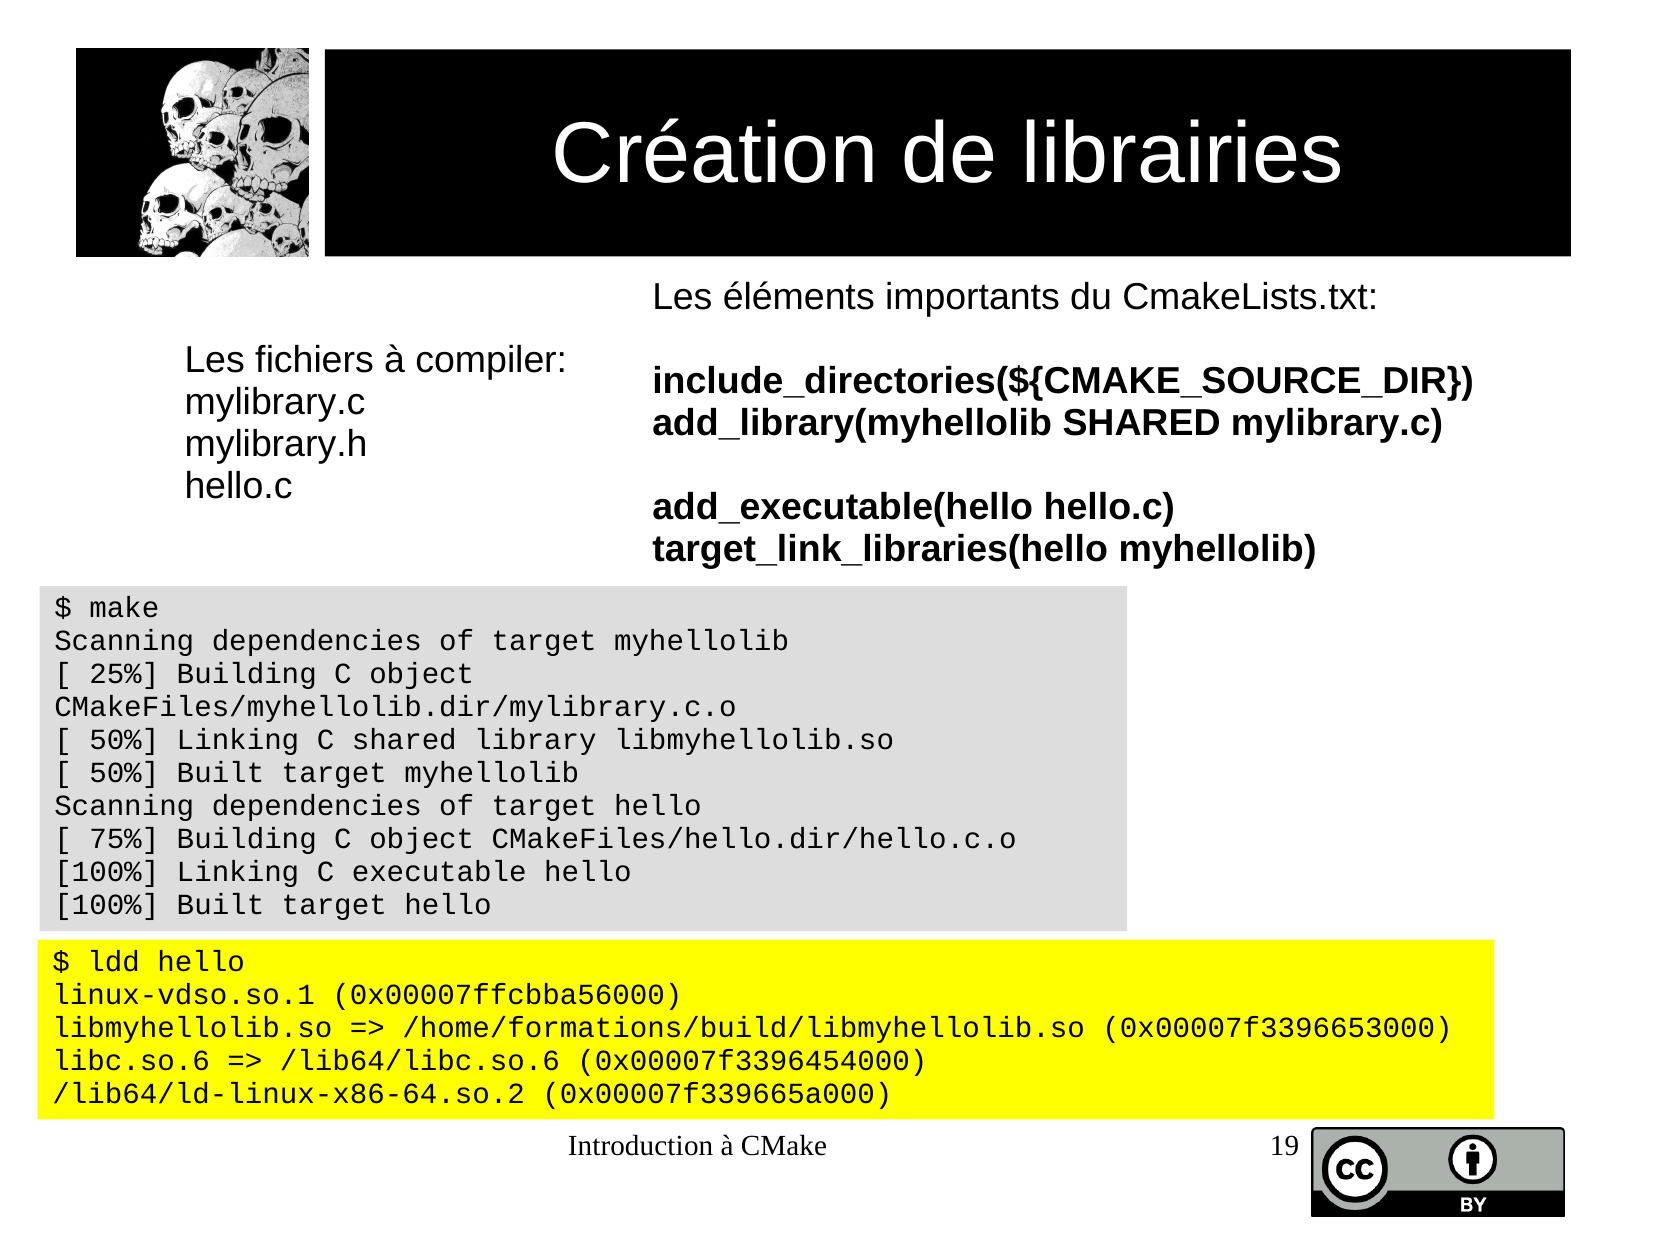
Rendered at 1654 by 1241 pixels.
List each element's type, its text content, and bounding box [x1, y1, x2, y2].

title Création de librairies [324, 49, 1571, 257]
text_box Les éléments importants du CmakeLists.txt: include_directories(${CMAKE_SOURCE_DIR}) add_library(myhellolib SHARED mylibrary.c) add_executable(hello hello.c) target_link_libraries(hello myhellolib) [637, 268, 1564, 583]
text_box $ ldd hello linux-vdso.so.1 (0x00007ffcbba56000) libmyhellolib.so => /home/formations/build/libmyhellolib.so (0x00007f3396653000) libc.so.6 => /lib64/libc.so.6 (0x00007f3396454000) /lib64/ld-linux-x86-64.so.2 (0x00007f339665a000) [37, 939, 1495, 1120]
text_box Les fichiers à compiler: mylibrary.c mylibrary.h hello.c [169, 331, 583, 515]
picture [1311, 1127, 1565, 1217]
text_box $ make Scanning dependencies of target myhellolib [ 25%] Building C object CMakeFiles/myhellolib.dir/mylibrary.c.o [ 50%] Linking C shared library libmyhellolib.so [ 50%] Built target myhellolib Scanning dependencies of target hello [ 75%] Building C object CMakeFiles/hello.dir/hello.c.o [100%] Linking C executable hello [100%] Built target hello [39, 586, 1128, 932]
picture [76, 48, 309, 257]
